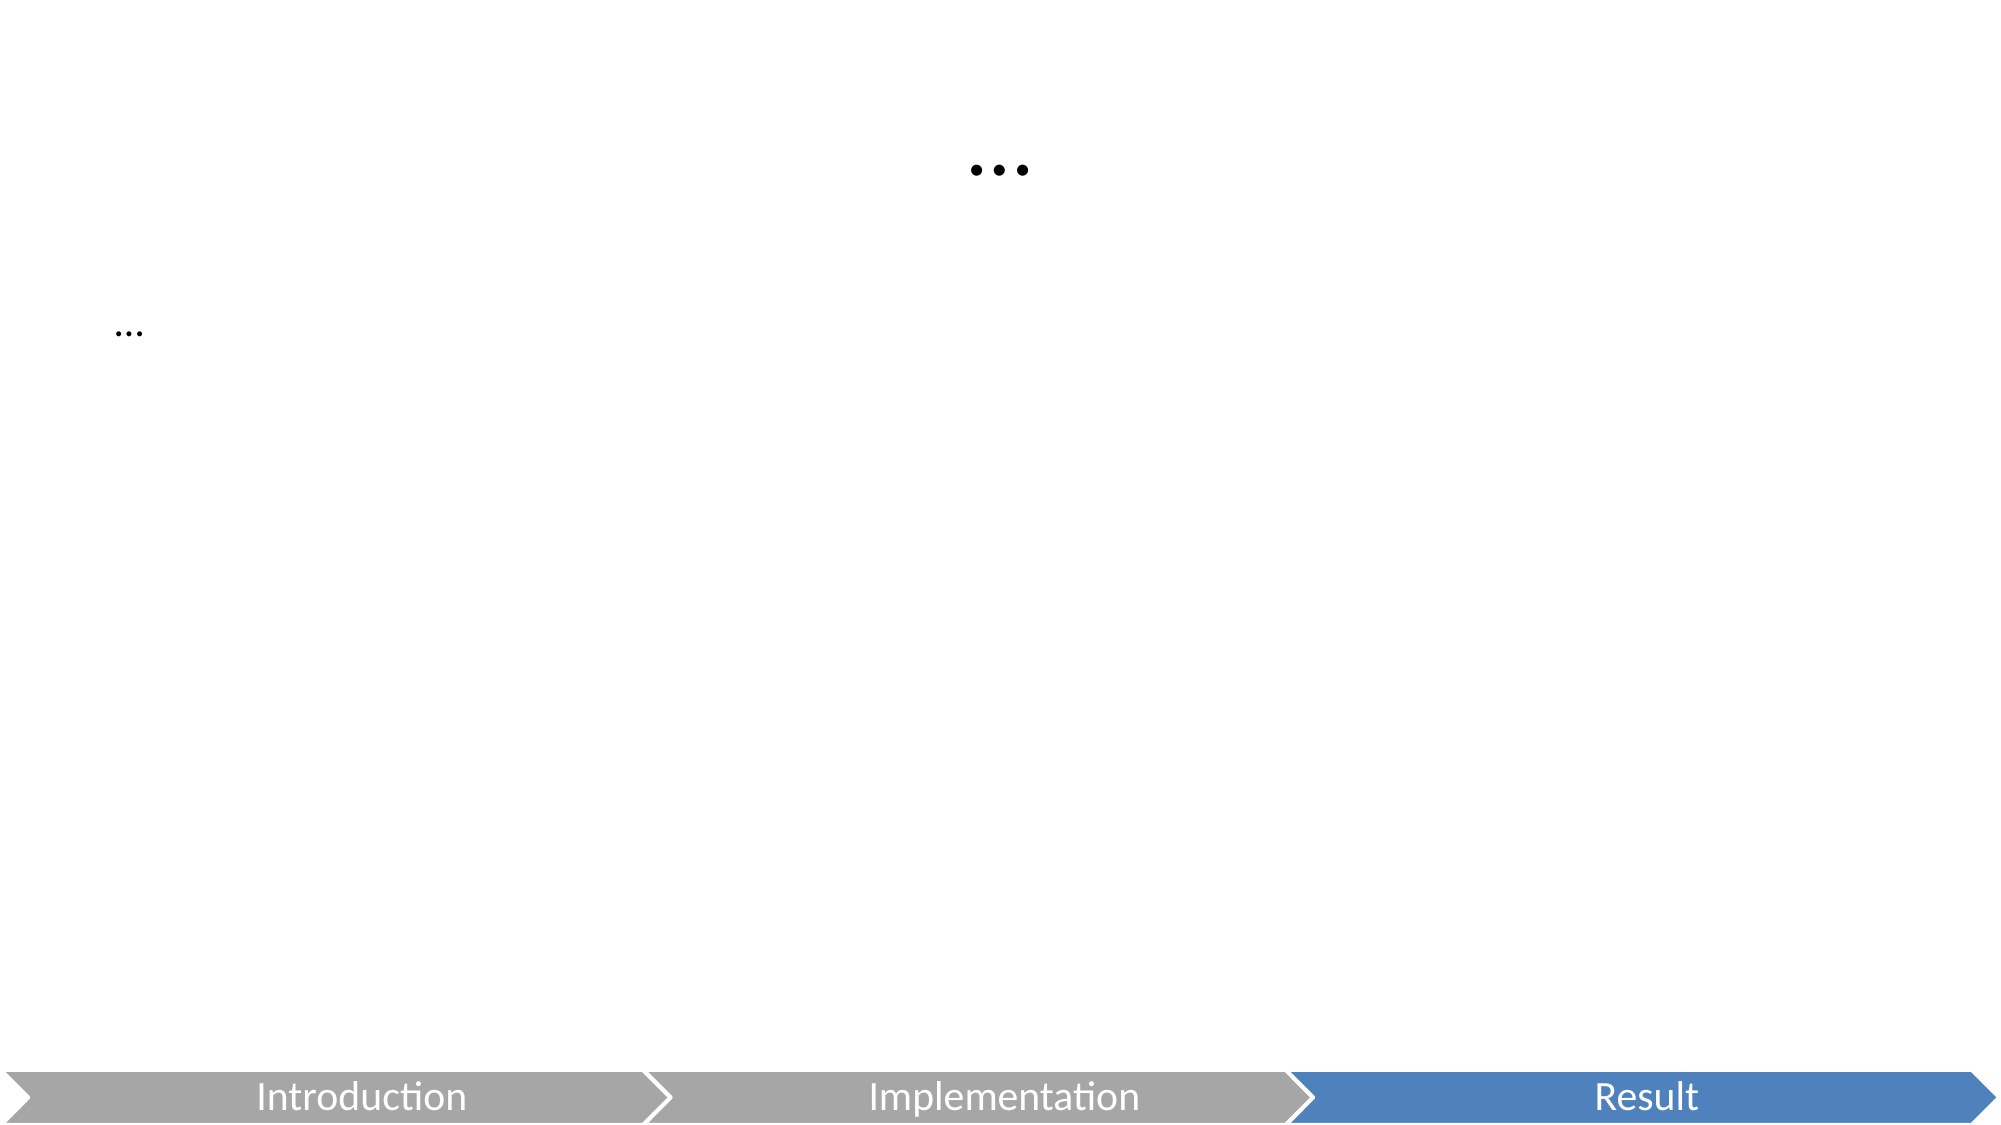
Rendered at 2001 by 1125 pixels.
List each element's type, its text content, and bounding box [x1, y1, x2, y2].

title … [99, 45, 1900, 233]
text_box Introduction [0, 1069, 669, 1125]
text_box Result [1285, 1069, 2000, 1125]
text_box Implementation [643, 1069, 1312, 1125]
list … [99, 262, 1900, 1005]
